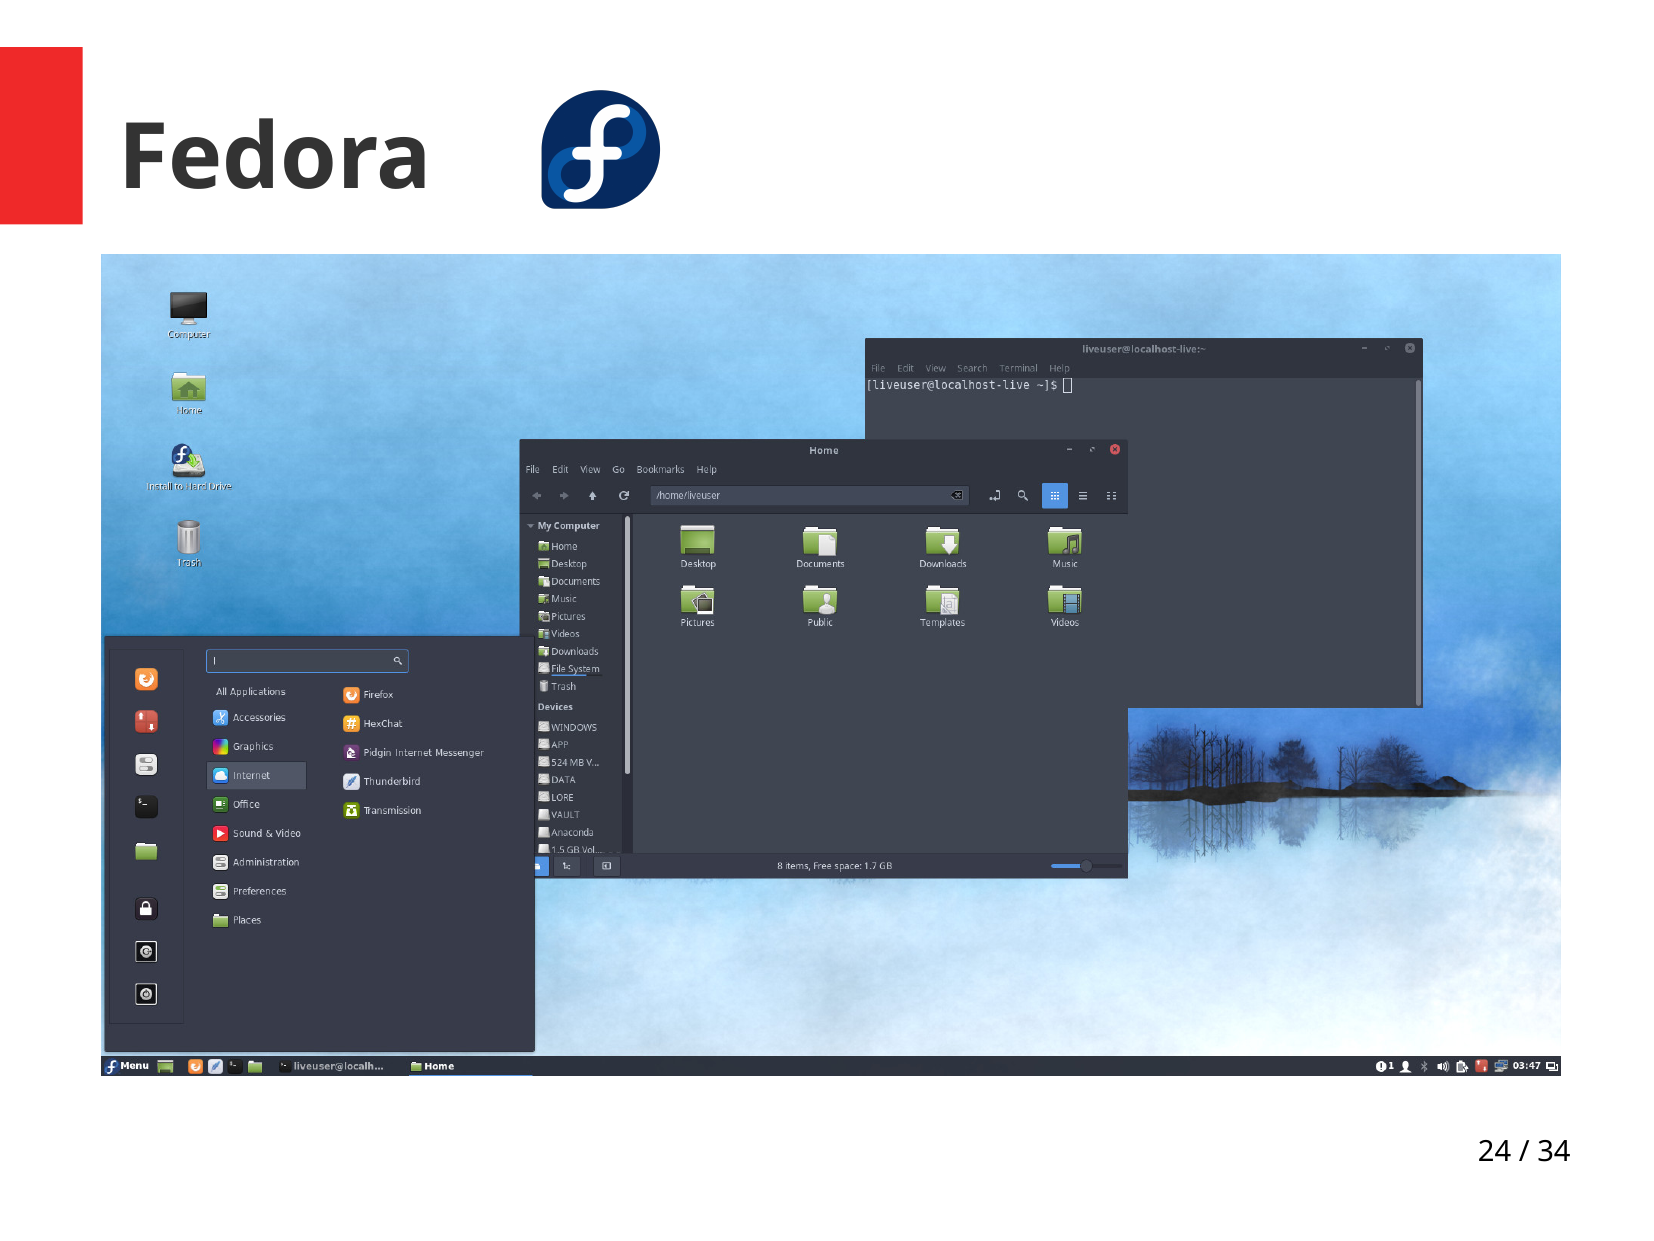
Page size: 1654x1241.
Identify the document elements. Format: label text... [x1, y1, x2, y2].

picture [540, 89, 661, 211]
picture [101, 254, 1561, 1076]
title Fedora [118, 49, 1571, 257]
